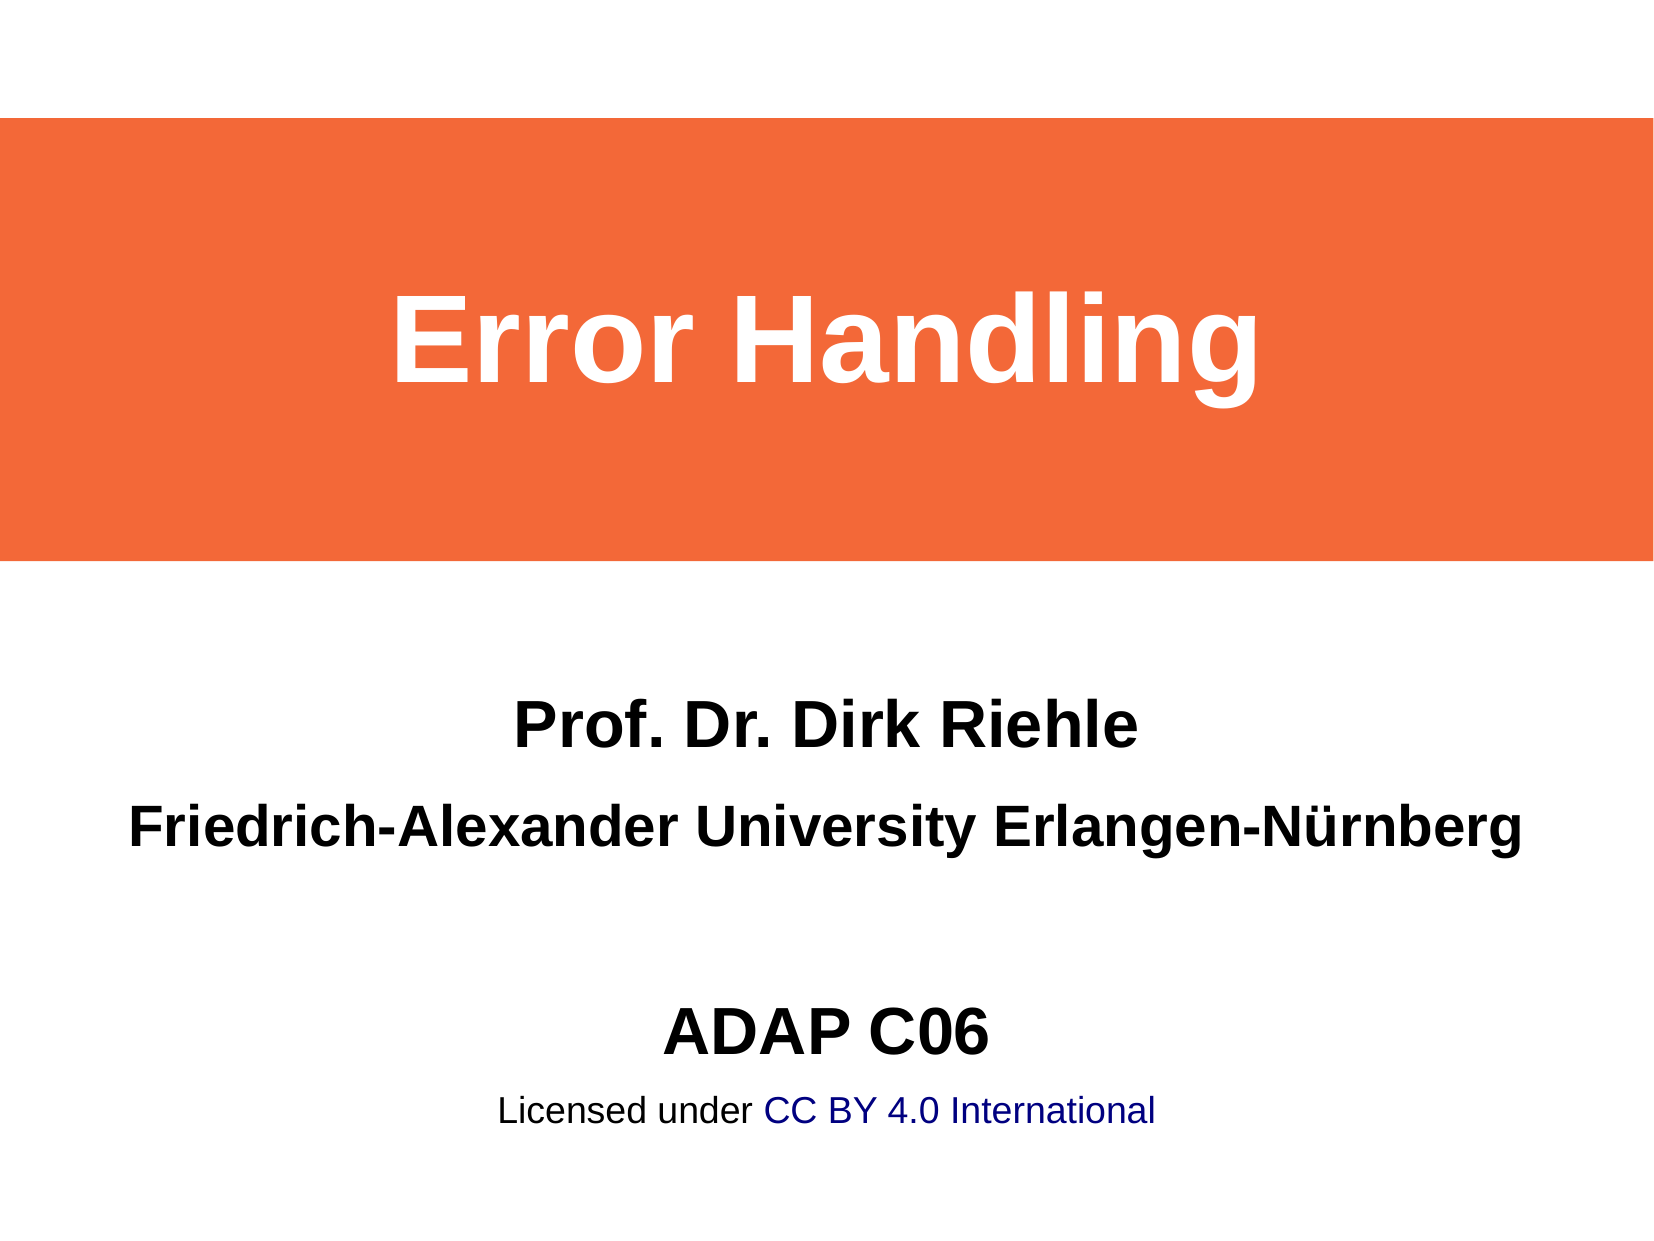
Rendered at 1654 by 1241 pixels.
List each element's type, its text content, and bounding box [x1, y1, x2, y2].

title Error Handling [0, 118, 1654, 562]
subtitle Prof. Dr. Dirk Riehle Friedrich-Alexander University Erlangen-Nürnberg ADAP C06 Licensed under CC BY 4.0 International [29, 590, 1625, 1182]
